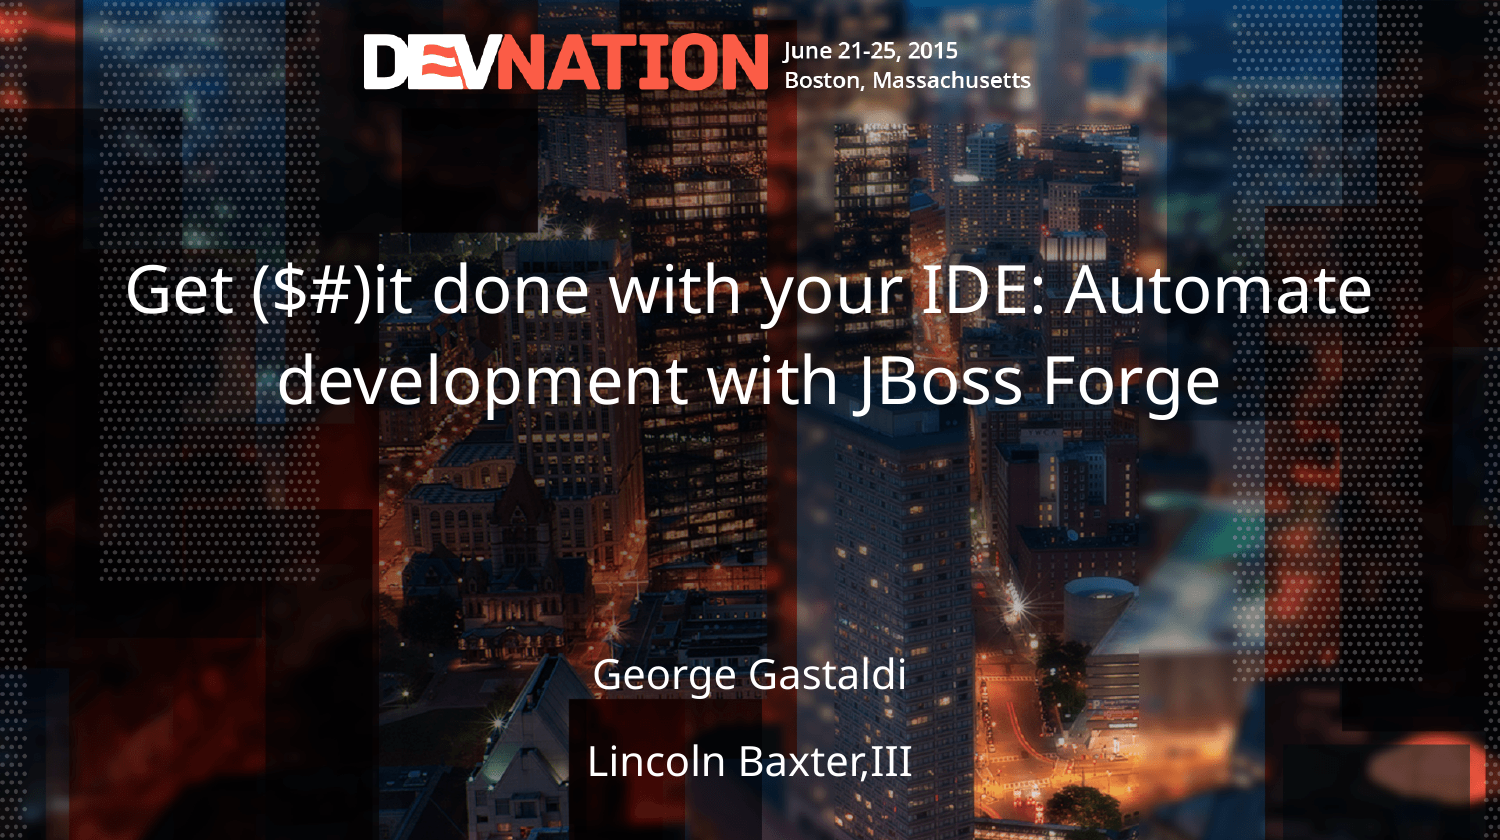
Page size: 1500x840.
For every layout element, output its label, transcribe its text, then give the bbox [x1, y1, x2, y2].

title Get ($#)it done with your IDE: Automate development with JBoss Forge [75, 216, 1425, 451]
list George Gastaldi Lincoln Baxter,III [75, 645, 1426, 782]
picture [0, 0, 1500, 840]
